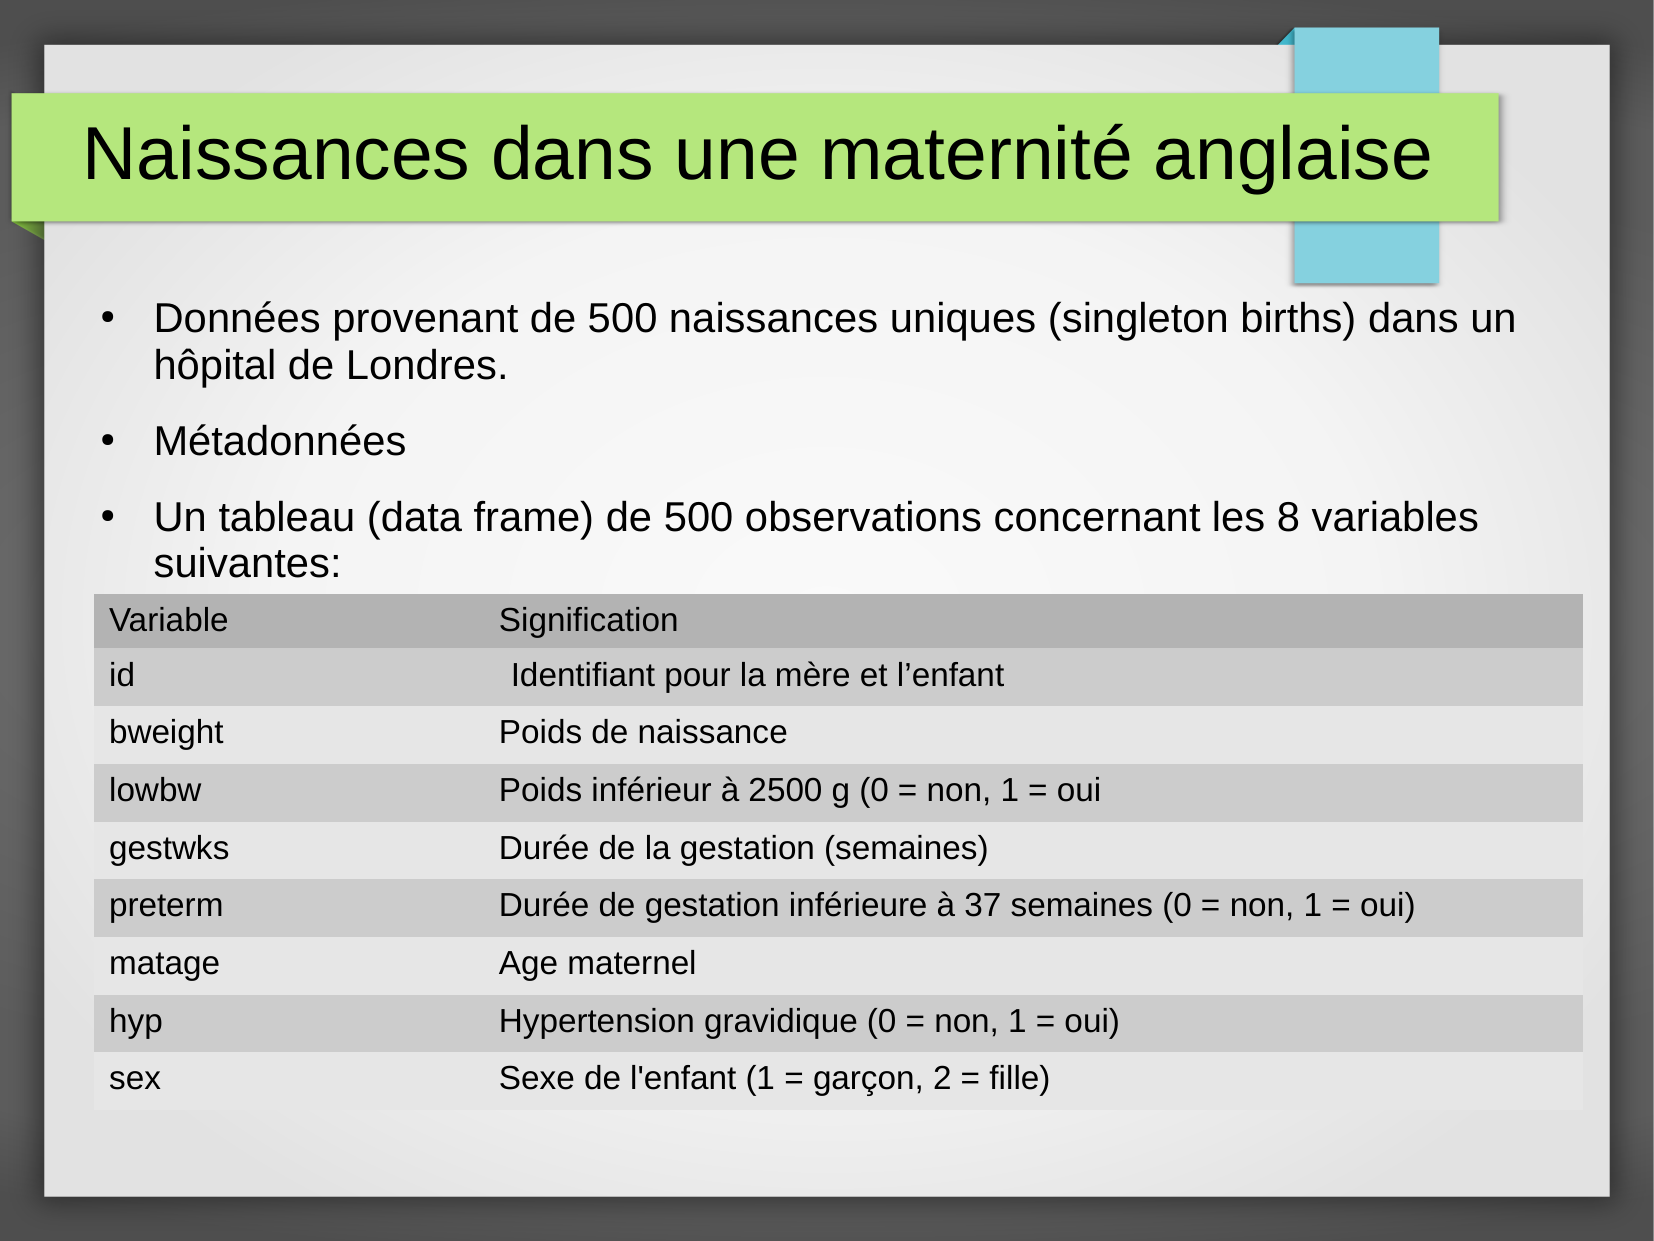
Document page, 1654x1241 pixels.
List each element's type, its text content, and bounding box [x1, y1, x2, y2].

table_cell lowbw [94, 764, 484, 822]
table_cell Identifiant pour la mère et l’enfant [484, 648, 1583, 706]
table_cell Durée de la gestation (semaines) [484, 822, 1583, 879]
table_cell Age maternel [484, 937, 1583, 995]
table_header Variable [94, 594, 484, 648]
table_cell hyp [94, 995, 484, 1052]
table_cell Durée de gestation inférieure à 37 semaines (0 = non, 1 = oui) [484, 879, 1583, 937]
table_cell gestwks [94, 822, 484, 879]
table_cell Hypertension gravidique (0 = non, 1 = oui) [484, 995, 1583, 1052]
table_cell Poids inférieur à 2500 g (0 = non, 1 = oui [484, 764, 1583, 822]
table_cell sex [94, 1052, 484, 1110]
table_header Signification [484, 594, 1583, 648]
list Données provenant de 500 naissances uniques (singleton births) dans un hôpital de Londres. Métadonnées Un tableau (data frame) de 500 observations concernant les 8 variables suivantes: [82, 295, 1571, 1015]
picture [0, 0, 1654, 1241]
table_cell Poids de naissance [484, 706, 1583, 764]
table_cell preterm [94, 879, 484, 937]
table_cell matage [94, 937, 484, 995]
table_cell Sexe de l'enfant (1 = garçon, 2 = fille) [484, 1052, 1583, 1110]
table_cell bweight [94, 706, 484, 764]
title Naissances dans une maternité anglaise [82, 94, 1512, 213]
table_cell id [94, 648, 484, 706]
